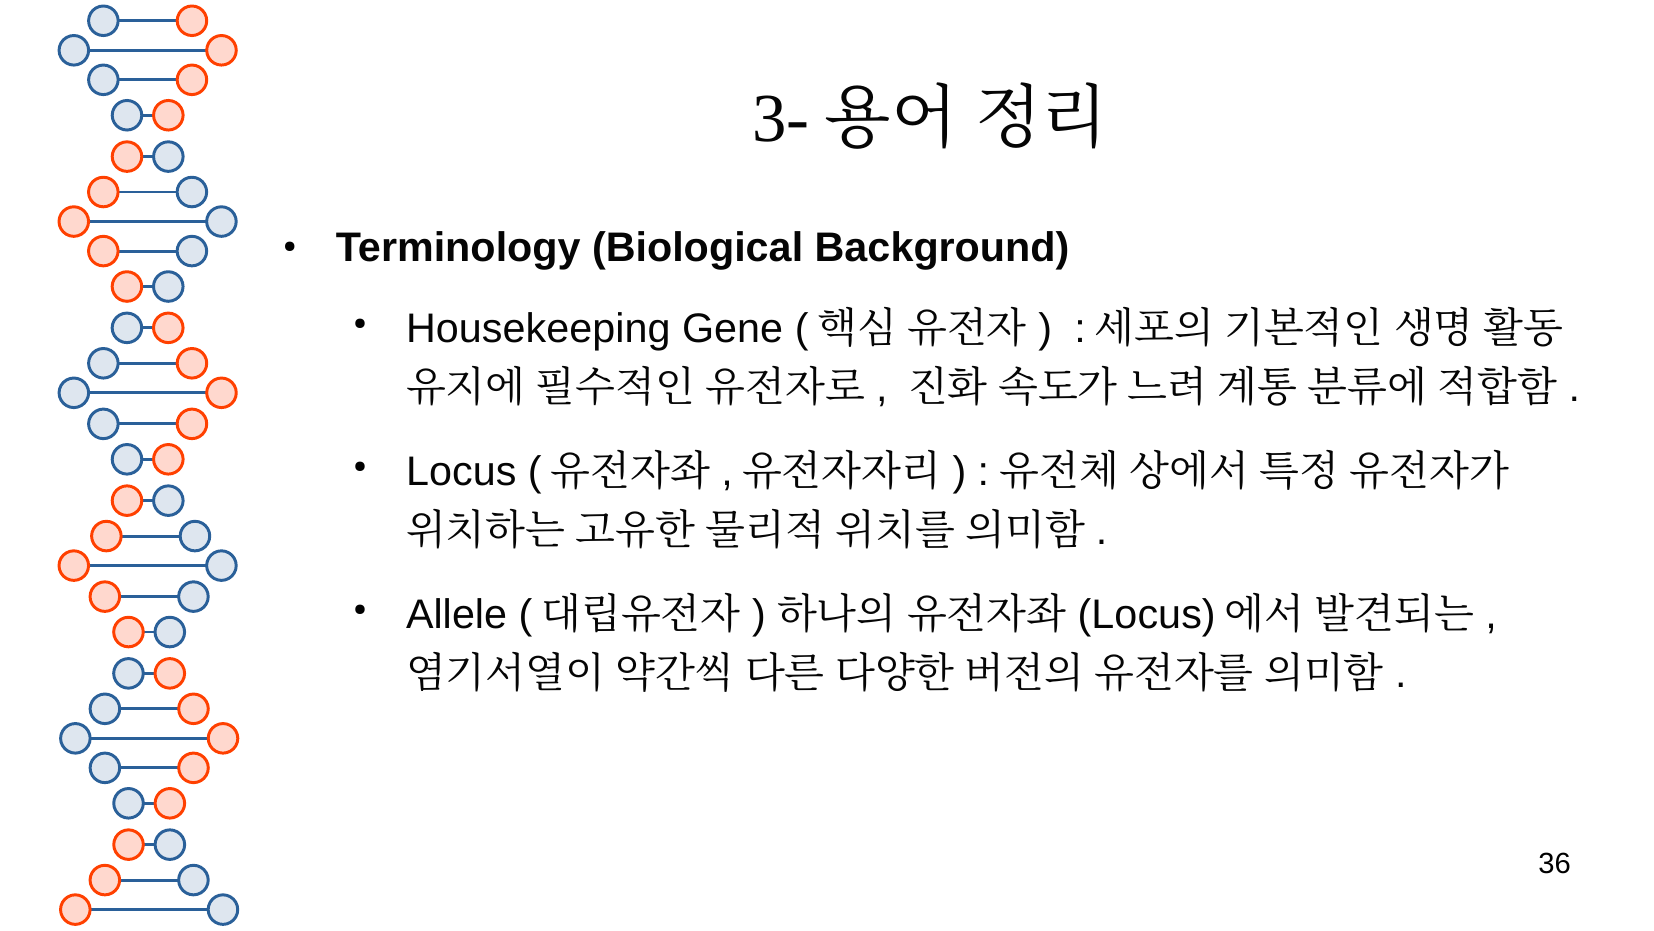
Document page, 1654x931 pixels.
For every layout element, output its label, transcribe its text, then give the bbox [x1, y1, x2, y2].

title 3-용어 정리 [265, 35, 1595, 189]
list Terminology (Biological Background) Housekeeping Gene (핵심 유전자) :세포의 기본적인 생명 활동 유지에 필수적인 유전자로, 진화 속도가 느려 계통 분류에 적합함. Locus (유전자좌,유전자자리) : 유전체 상에서 특정 유전자가 위치하는 고유한 물리적 위치를 의미함. Allele (대립유전자) 하나의 유전자좌(Locus)에서 발견되는, 염기서열이 약간씩 다른 다양한 버전의 유전자를 의미함. [265, 224, 1595, 764]
